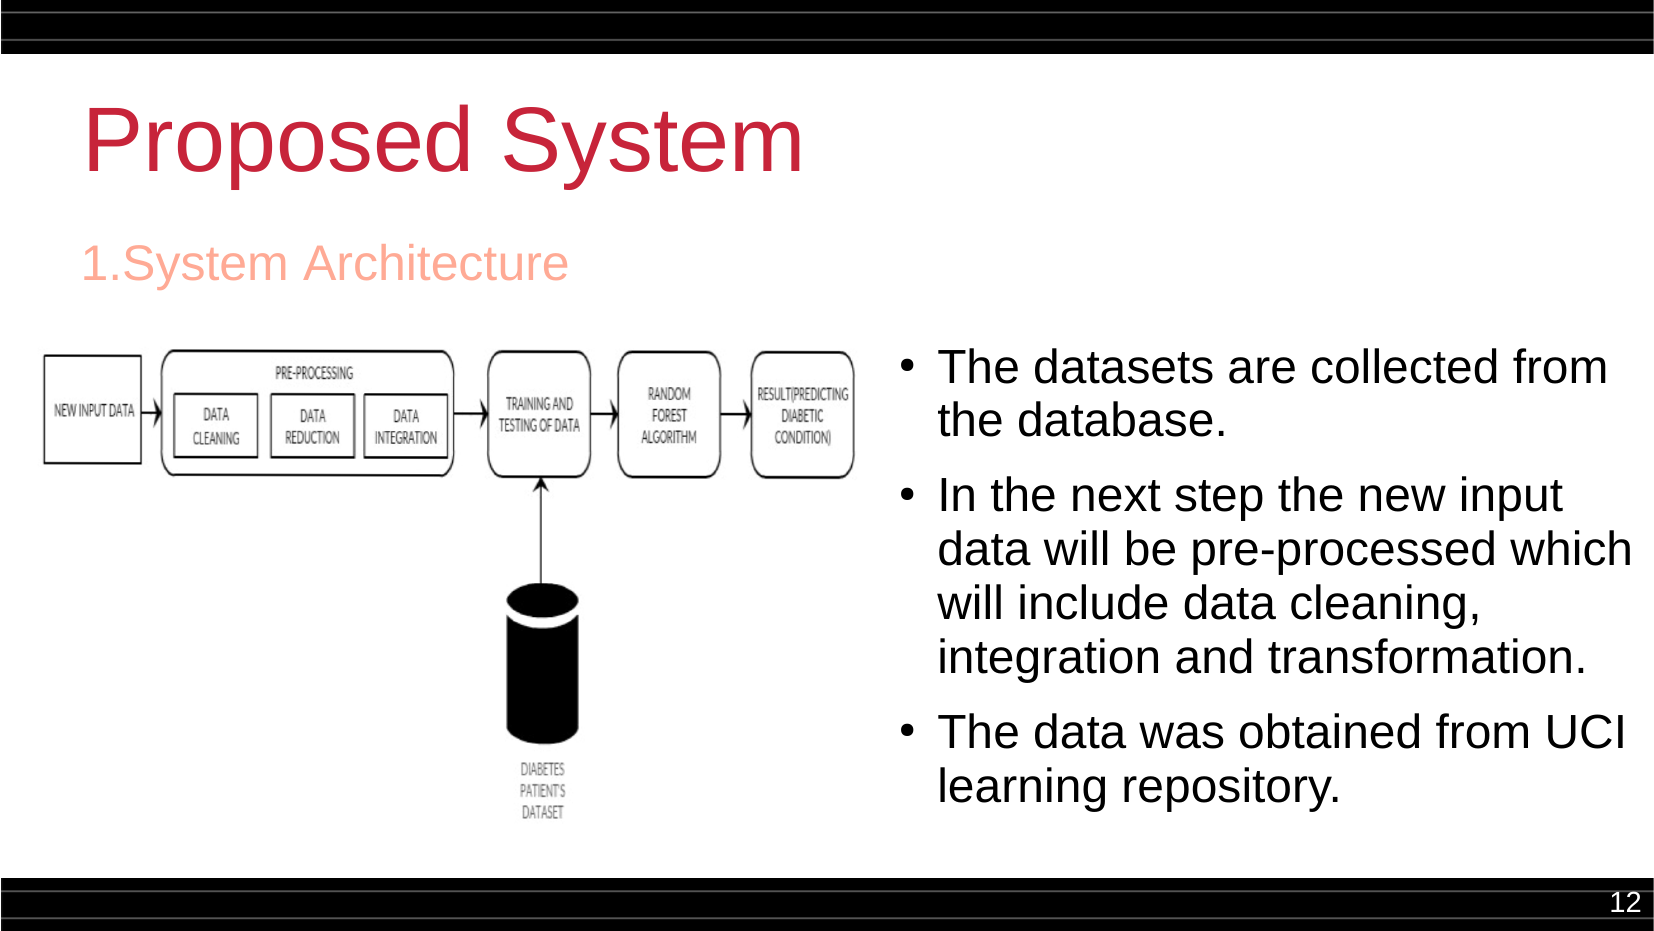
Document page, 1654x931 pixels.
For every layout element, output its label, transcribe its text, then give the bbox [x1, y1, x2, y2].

title Proposed System [82, 88, 1571, 192]
text_box 1.System Architecture [65, 228, 616, 307]
list The datasets are collected from the database. In the next step the new input data will be pre-processed which will include data cleaning, integration and transformation. The data was obtained from UCI learning repository. [886, 339, 1651, 826]
picture [37, 336, 859, 826]
picture [1, 878, 1654, 931]
picture [1, 0, 1654, 54]
